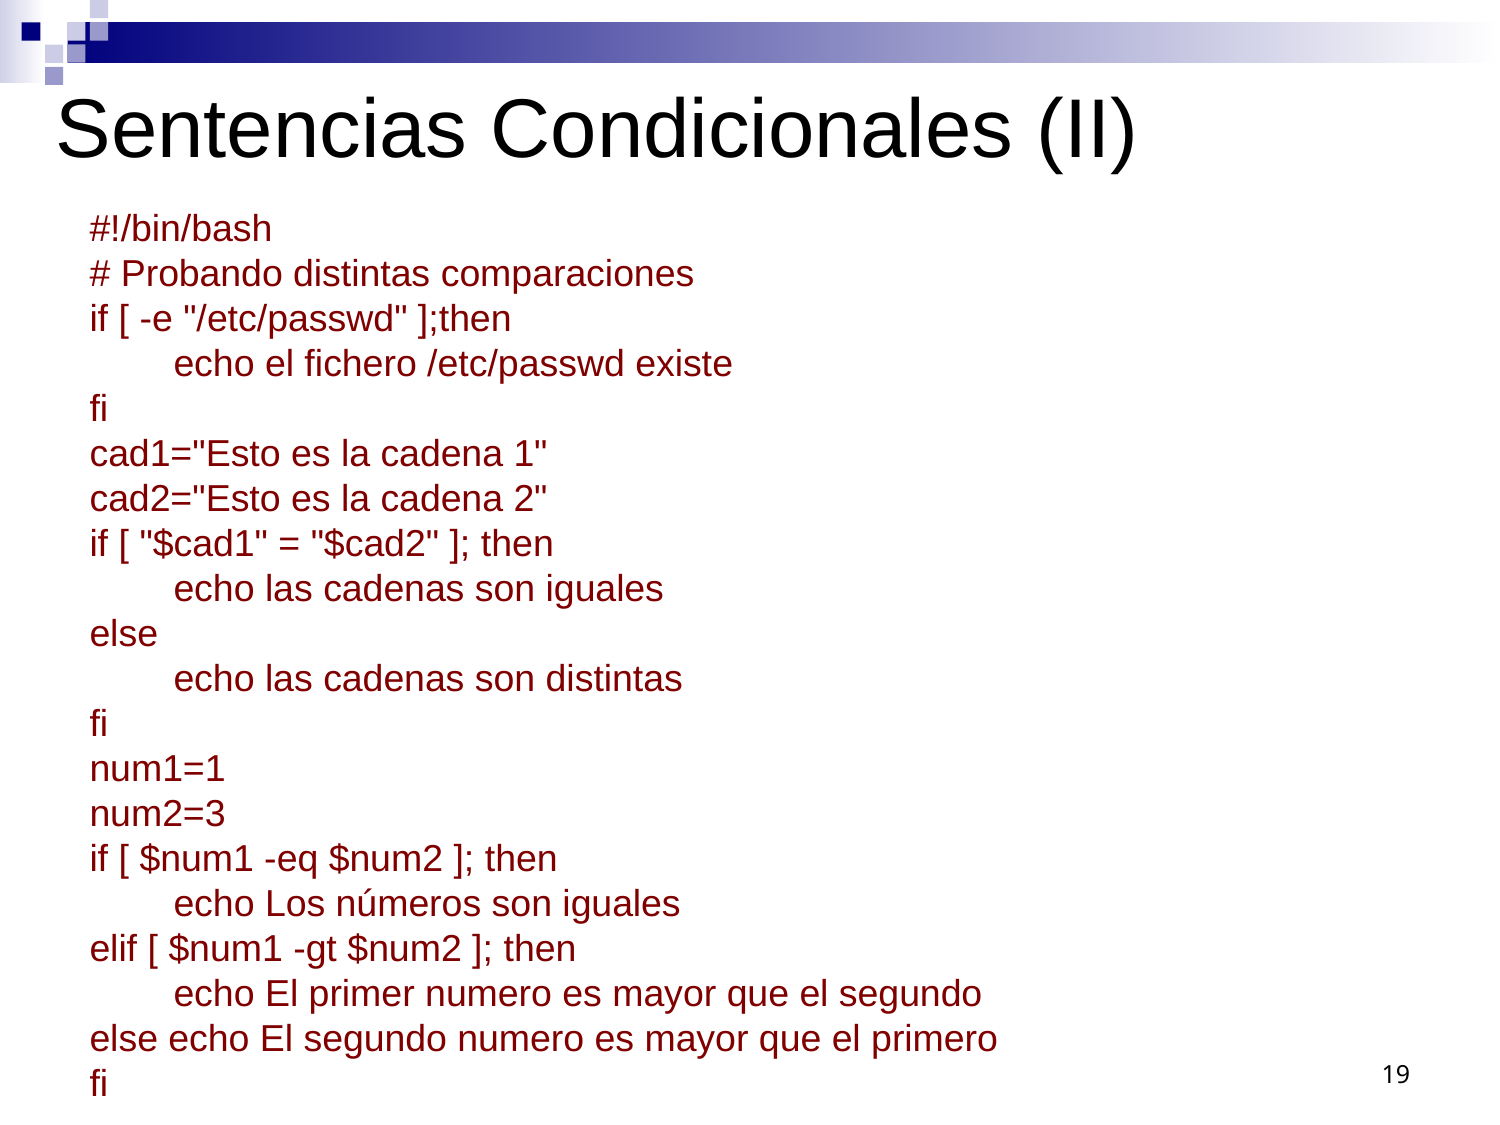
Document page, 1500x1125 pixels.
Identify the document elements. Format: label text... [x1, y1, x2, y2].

text_box Sentencias Condicionales (II) [41, 66, 1500, 182]
text_box #!/bin/bash # Probando distintas comparaciones if [ -e "/etc/passwd" ];then echo el fichero /etc/passwd existe fi cad1="Esto es la cadena 1" cad2="Esto es la cadena 2" if [ "$cad1" = "$cad2" ]; then echo las cadenas son iguales else echo las cadenas son distintas fi num1=1 num2=3 if [ $num1 -eq $num2 ]; then echo Los números son iguales elif [ $num1 -gt $num2 ]; then echo El primer numero es mayor que el segundo else echo El segundo numero es mayor que el primero fi [70, 196, 1500, 1125]
